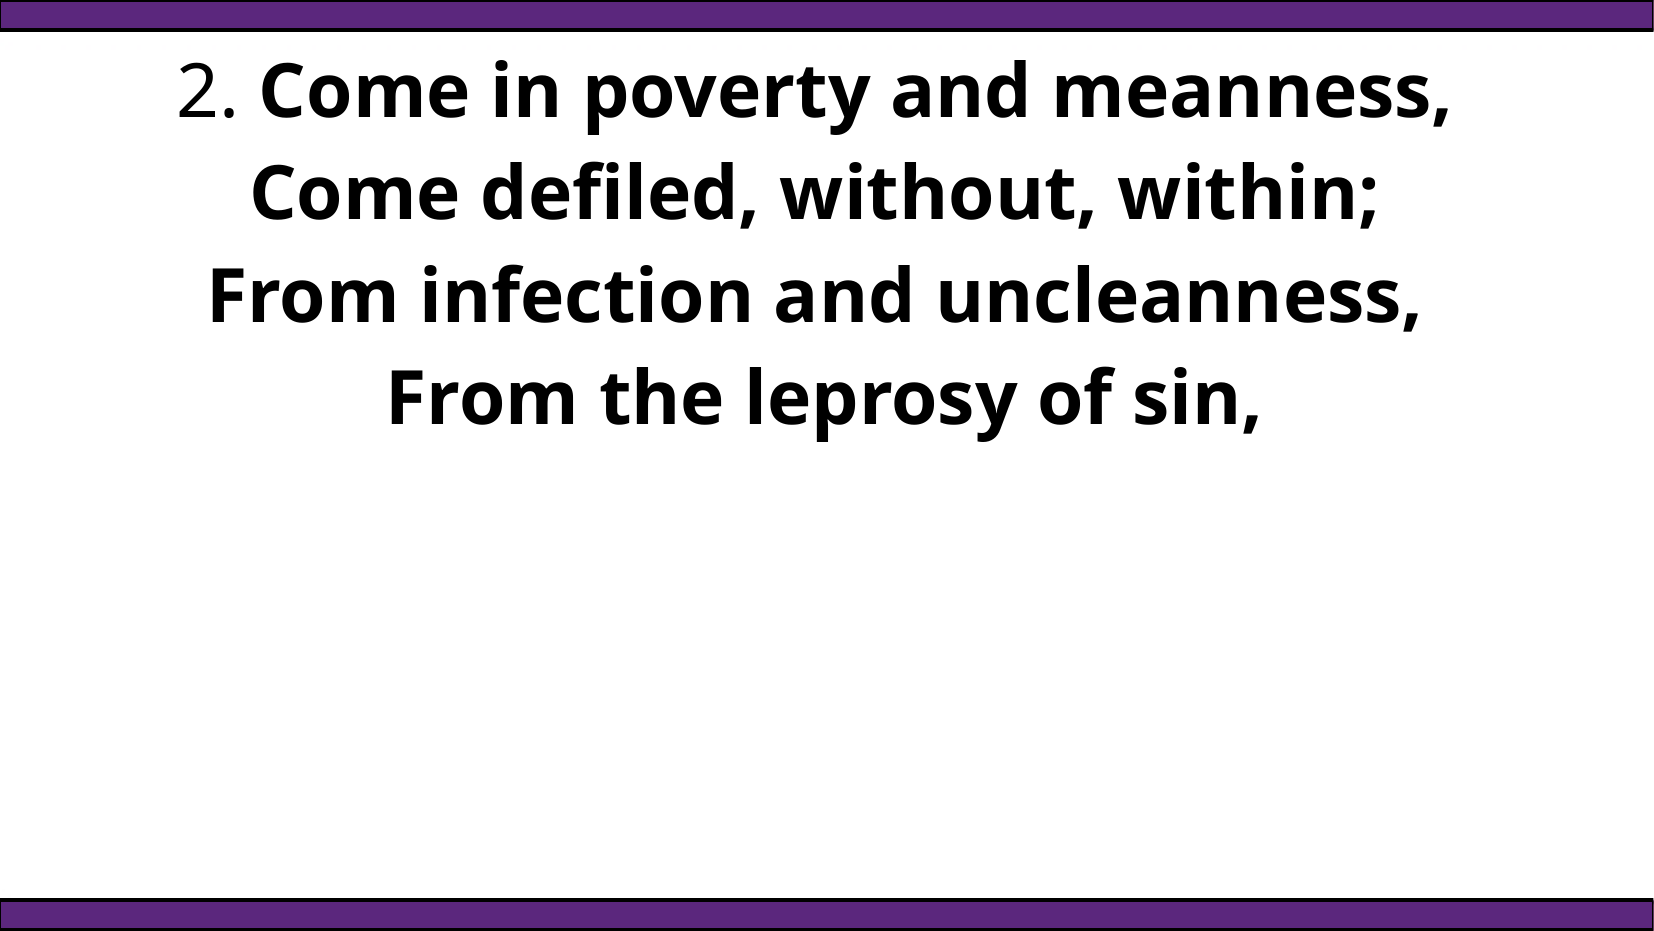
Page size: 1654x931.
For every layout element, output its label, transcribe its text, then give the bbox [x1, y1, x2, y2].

picture [0, 31, 1654, 900]
text_box [0, 0, 1654, 31]
text_box 2. Come in poverty and meanness, Come defiled, without, within; From infection and uncleanness, From the leprosy of sin, [75, 30, 1576, 445]
text_box [0, 900, 1654, 931]
